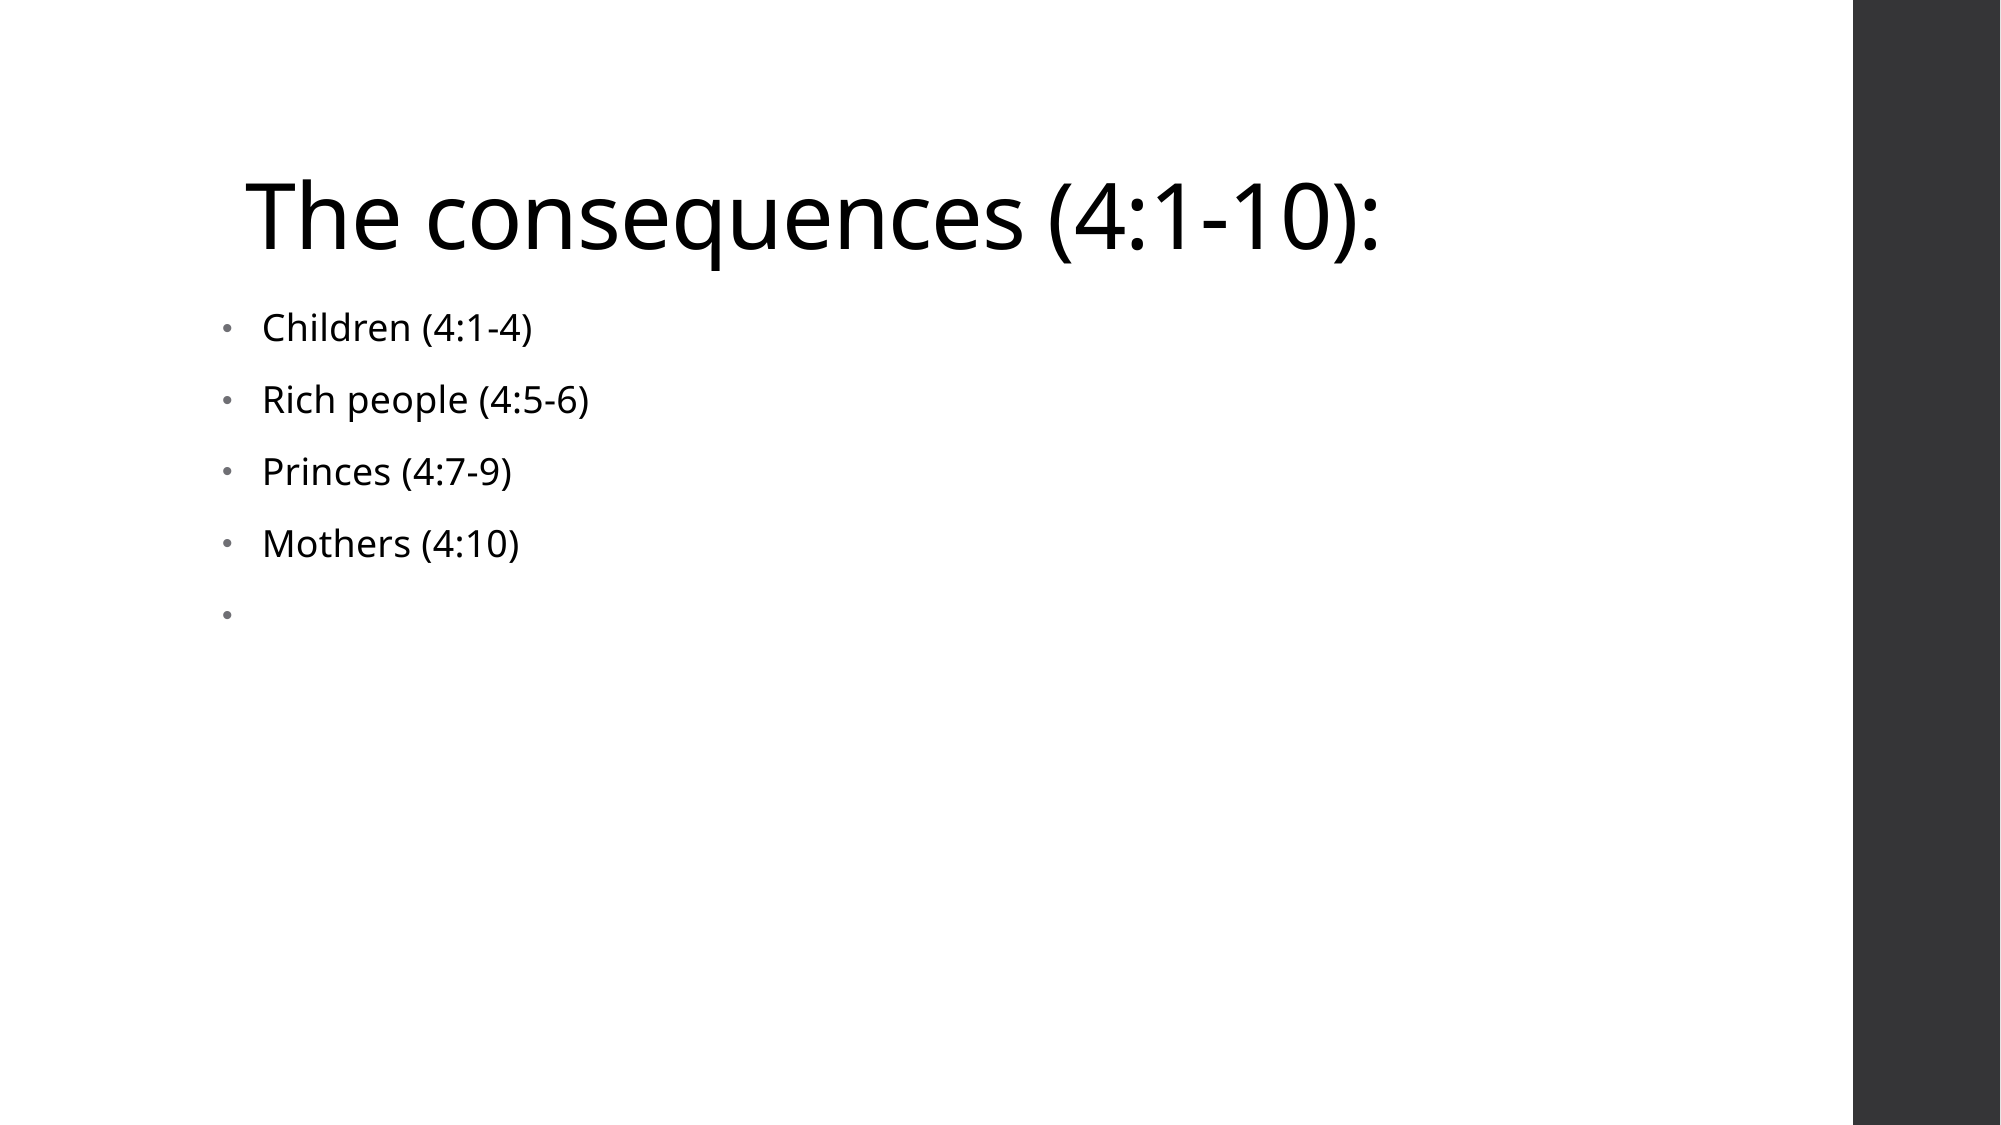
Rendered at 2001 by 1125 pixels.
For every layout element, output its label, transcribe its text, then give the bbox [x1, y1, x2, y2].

list Children (4:1-4) Rich people (4:5-6) Princes (4:7-9) Mothers (4:10) [206, 299, 1617, 1014]
title The consequences (4:1-10): [206, 60, 1797, 278]
